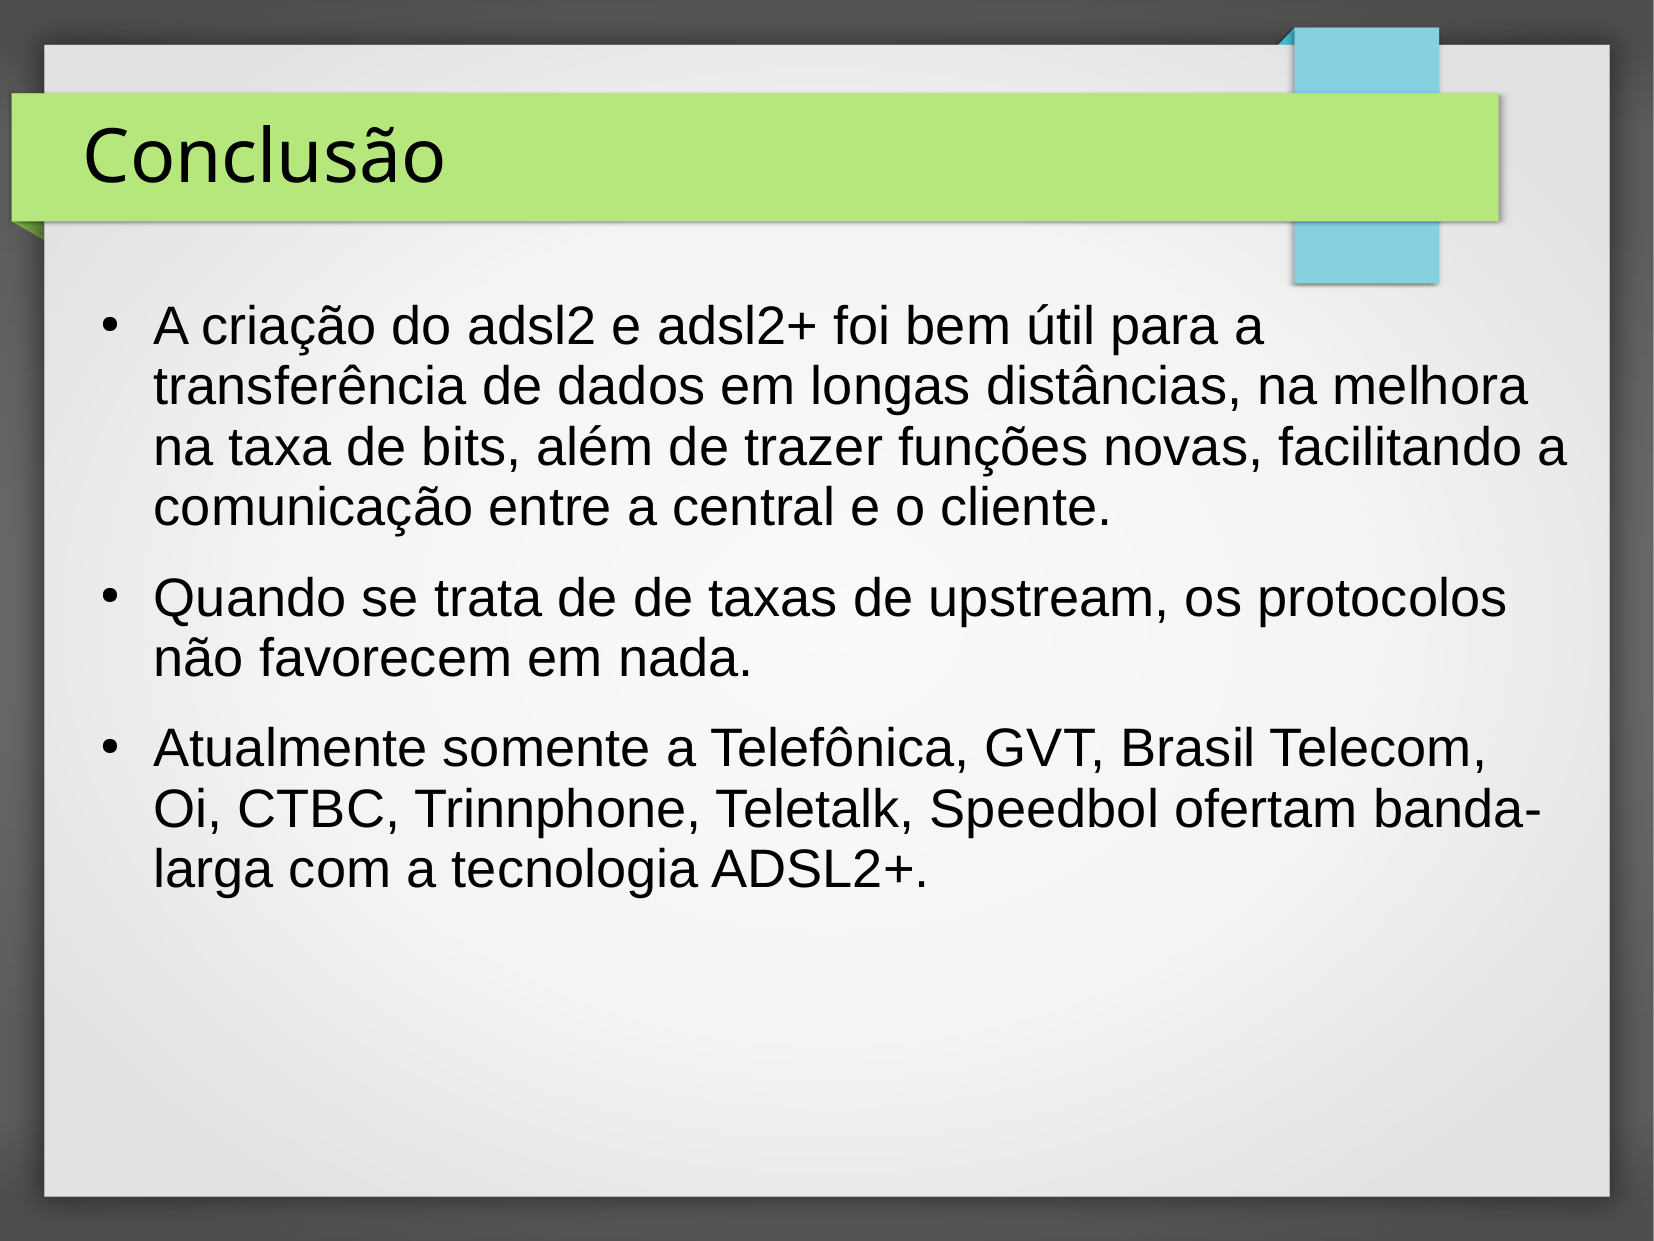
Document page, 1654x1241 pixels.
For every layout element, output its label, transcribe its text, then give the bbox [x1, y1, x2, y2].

list A criação do adsl2 e adsl2+ foi bem útil para a transferência de dados em longas distâncias, na melhora na taxa de bits, além de trazer funções novas, facilitando a comunicação entre a central e o cliente. Quando se trata de de taxas de upstream, os protocolos não favorecem em nada. Atualmente somente a Telefônica, GVT, Brasil Telecom, Oi, CTBC, Trinnphone, Teletalk, Speedbol ofertam banda-larga com a tecnologia ADSL2+. [82, 295, 1571, 1015]
picture [0, 0, 1654, 1241]
title Conclusão [82, 94, 1264, 213]
